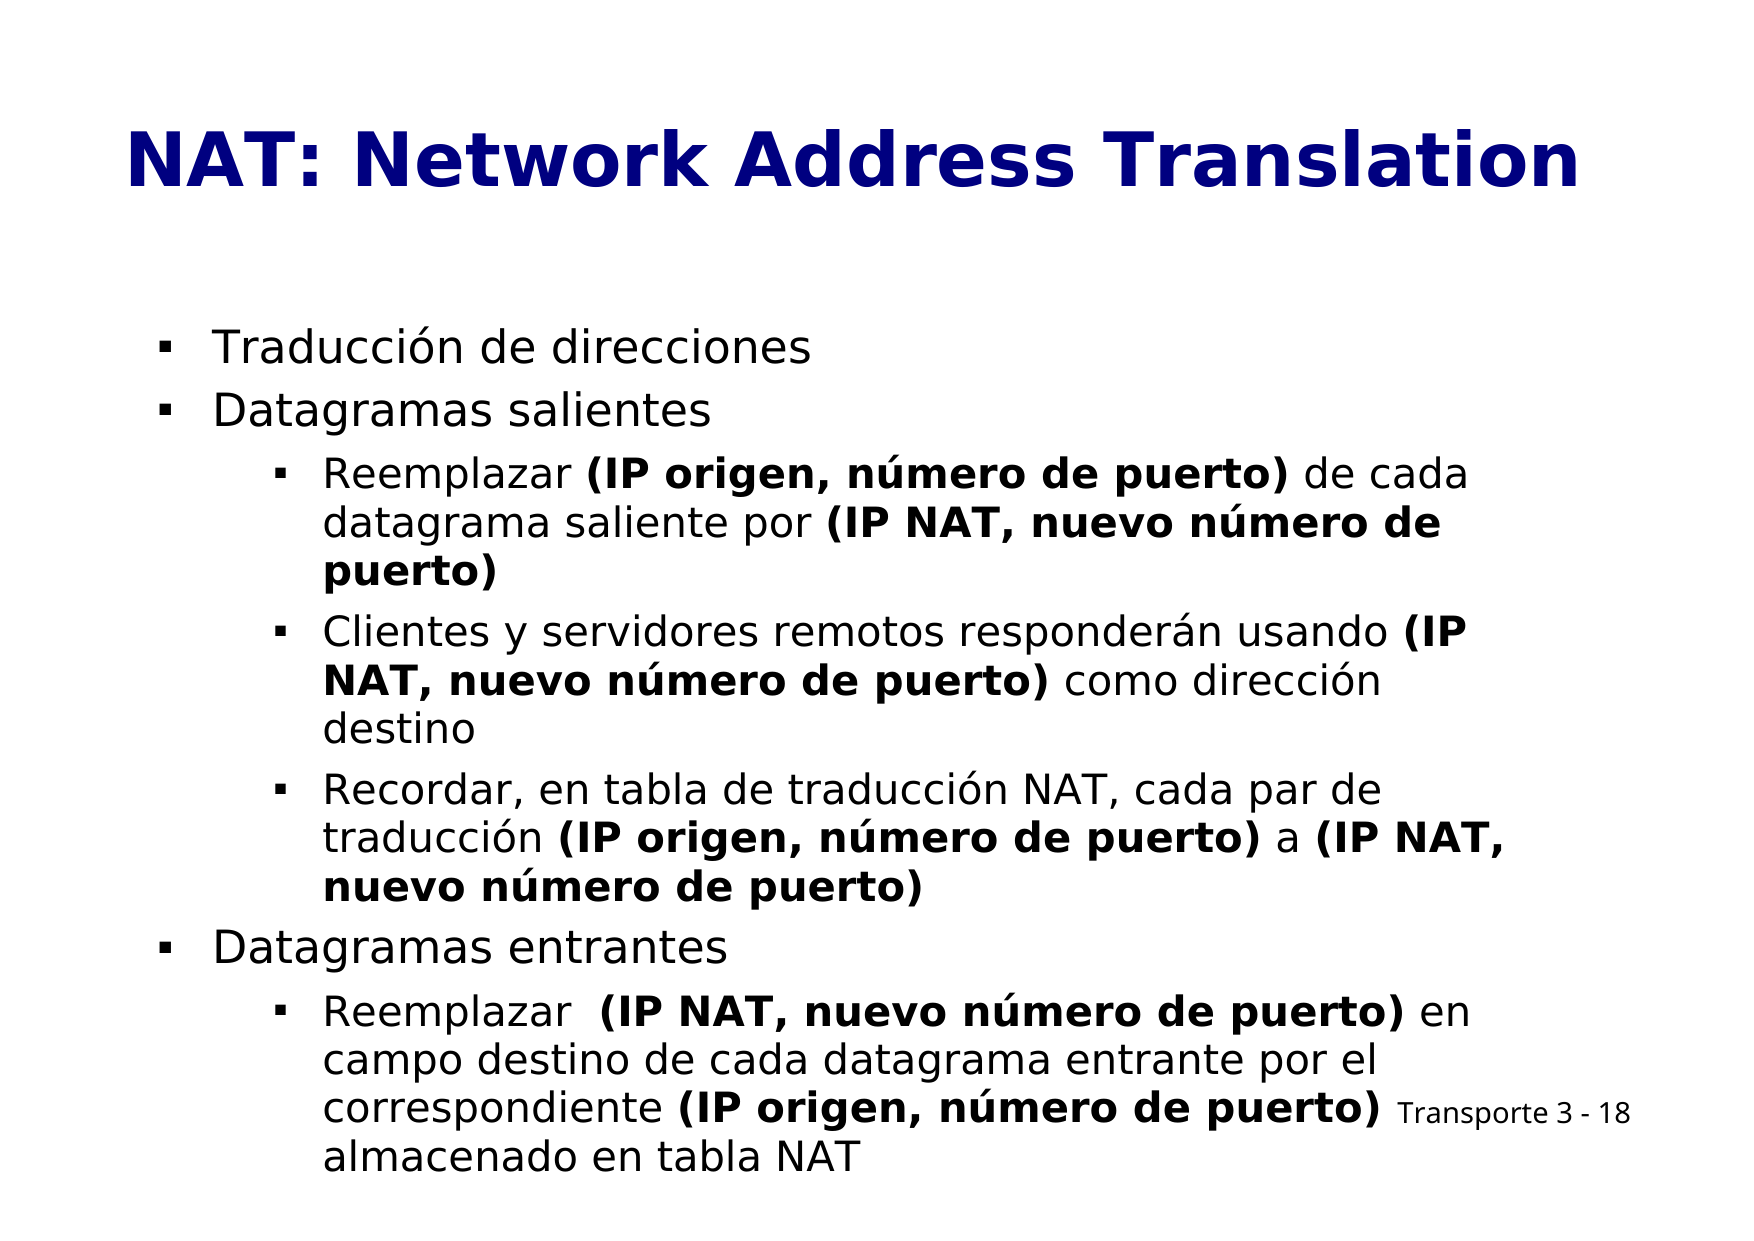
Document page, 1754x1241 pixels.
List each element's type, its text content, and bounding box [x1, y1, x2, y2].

list Traducción de direcciones Datagramas salientes Reemplazar (IP origen, número de puerto) de cada datagrama saliente por (IP NAT, nuevo número de puerto) Clientes y servidores remotos responderán usando (IP NAT, nuevo número de puerto) como dirección destino Recordar, en tabla de traducción NAT, cada par de traducción (IP origen, número de puerto) a (IP NAT, nuevo número de puerto) Datagramas entrantes Reemplazar (IP NAT, nuevo número de puerto) en campo destino de cada datagrama entrante por el correspondiente (IP origen, número de puerto) almacenado en tabla NAT [154, 320, 1546, 1133]
title NAT: Network Address Translation [109, 59, 1696, 262]
